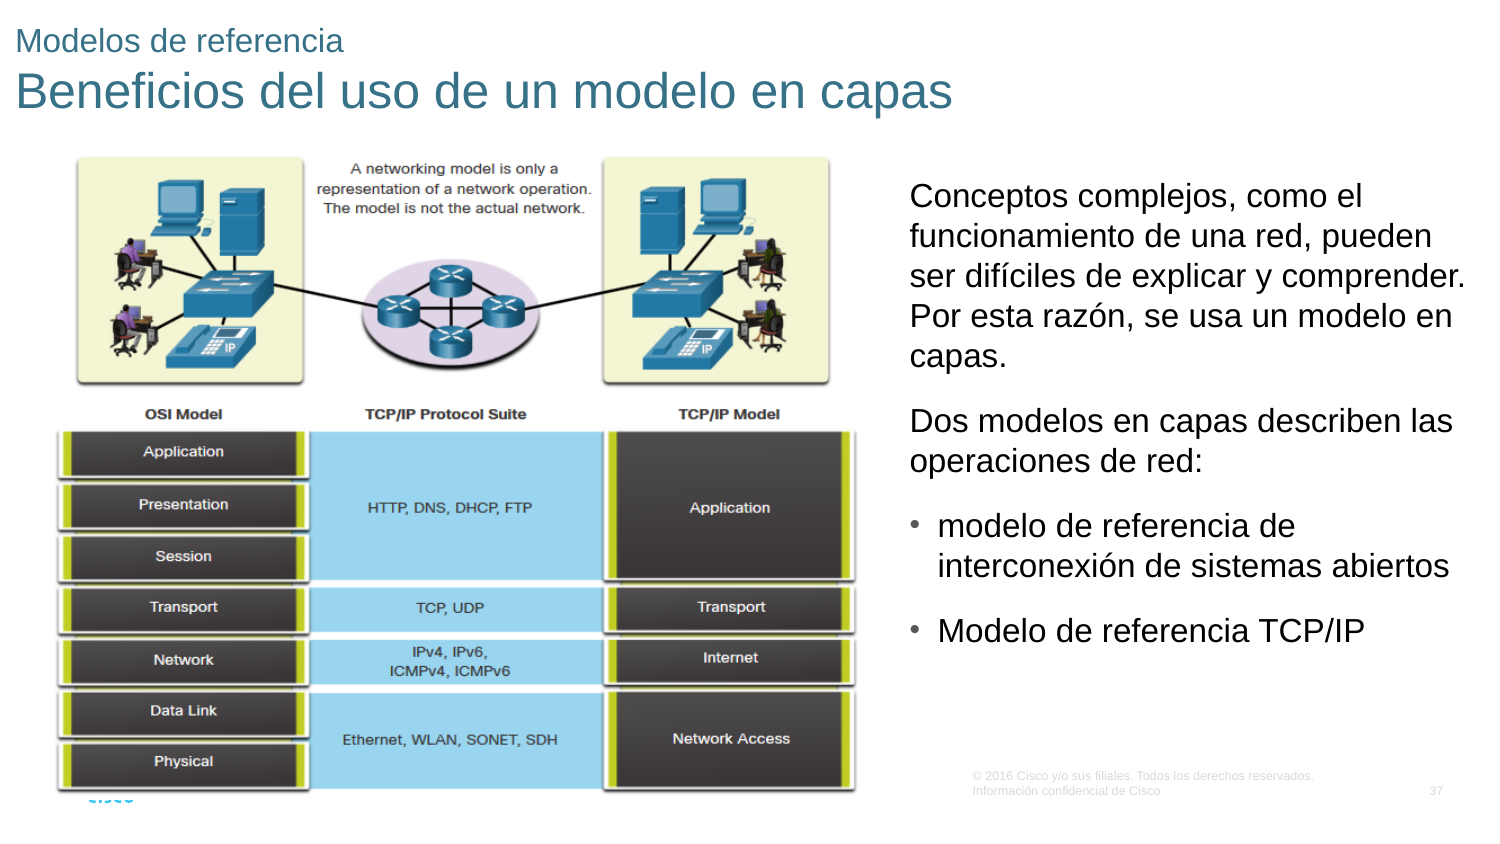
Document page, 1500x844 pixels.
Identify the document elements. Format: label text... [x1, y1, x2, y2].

picture [52, 149, 863, 800]
list Conceptos complejos, como el funcionamiento de una red, pueden ser difíciles de explicar y comprender. Por esta razón, se usa un modelo en capas. Dos modelos en capas describen las operaciones de red: modelo de referencia de interconexión de sistemas abiertos Modelo de referencia TCP/IP [894, 167, 1500, 713]
title Modelos de referencia Beneficios del uso de un modelo en capas [0, 6, 1500, 131]
